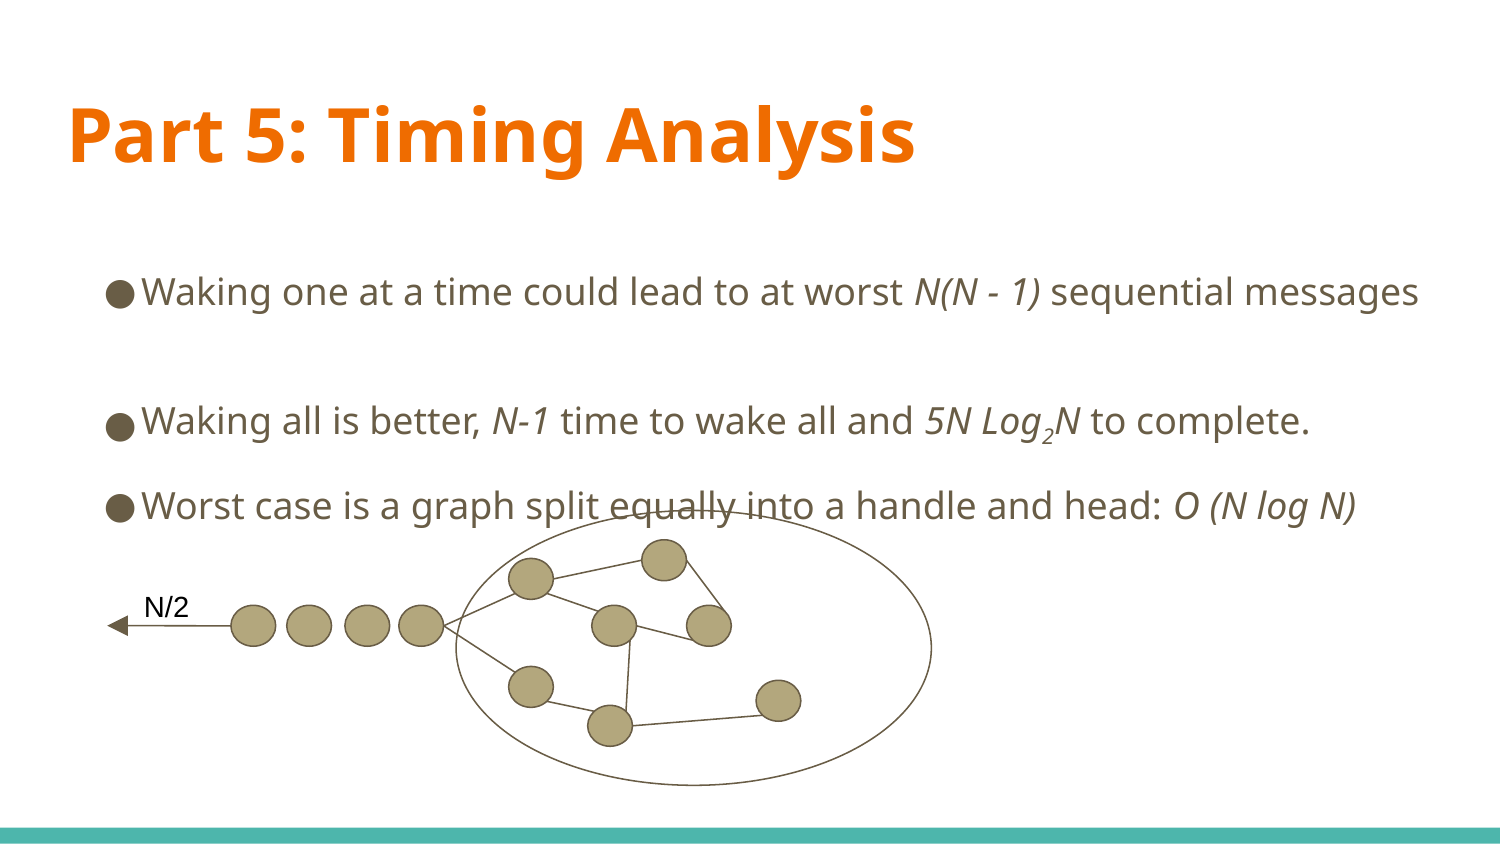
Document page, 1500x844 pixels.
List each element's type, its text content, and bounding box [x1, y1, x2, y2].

text_box [686, 605, 732, 647]
text_box N/2 [128, 573, 287, 621]
text_box [587, 705, 633, 747]
text_box [344, 605, 390, 647]
title Part 5: Timing Analysis [51, 72, 1449, 189]
text_box [398, 605, 444, 647]
text_box [286, 605, 332, 647]
text_box [591, 605, 637, 647]
text_box [231, 621, 276, 647]
text_box [641, 539, 687, 581]
text_box [508, 558, 554, 600]
text_box [508, 666, 554, 708]
list Waking one at a time could lead to at worst N(N - 1) sequential messages Waking all is better, N-1 time to wake all and 5N Log2N to complete. Worst case is a graph split equally into a handle and head: O (N log N) [51, 207, 1449, 511]
text_box [756, 680, 801, 722]
